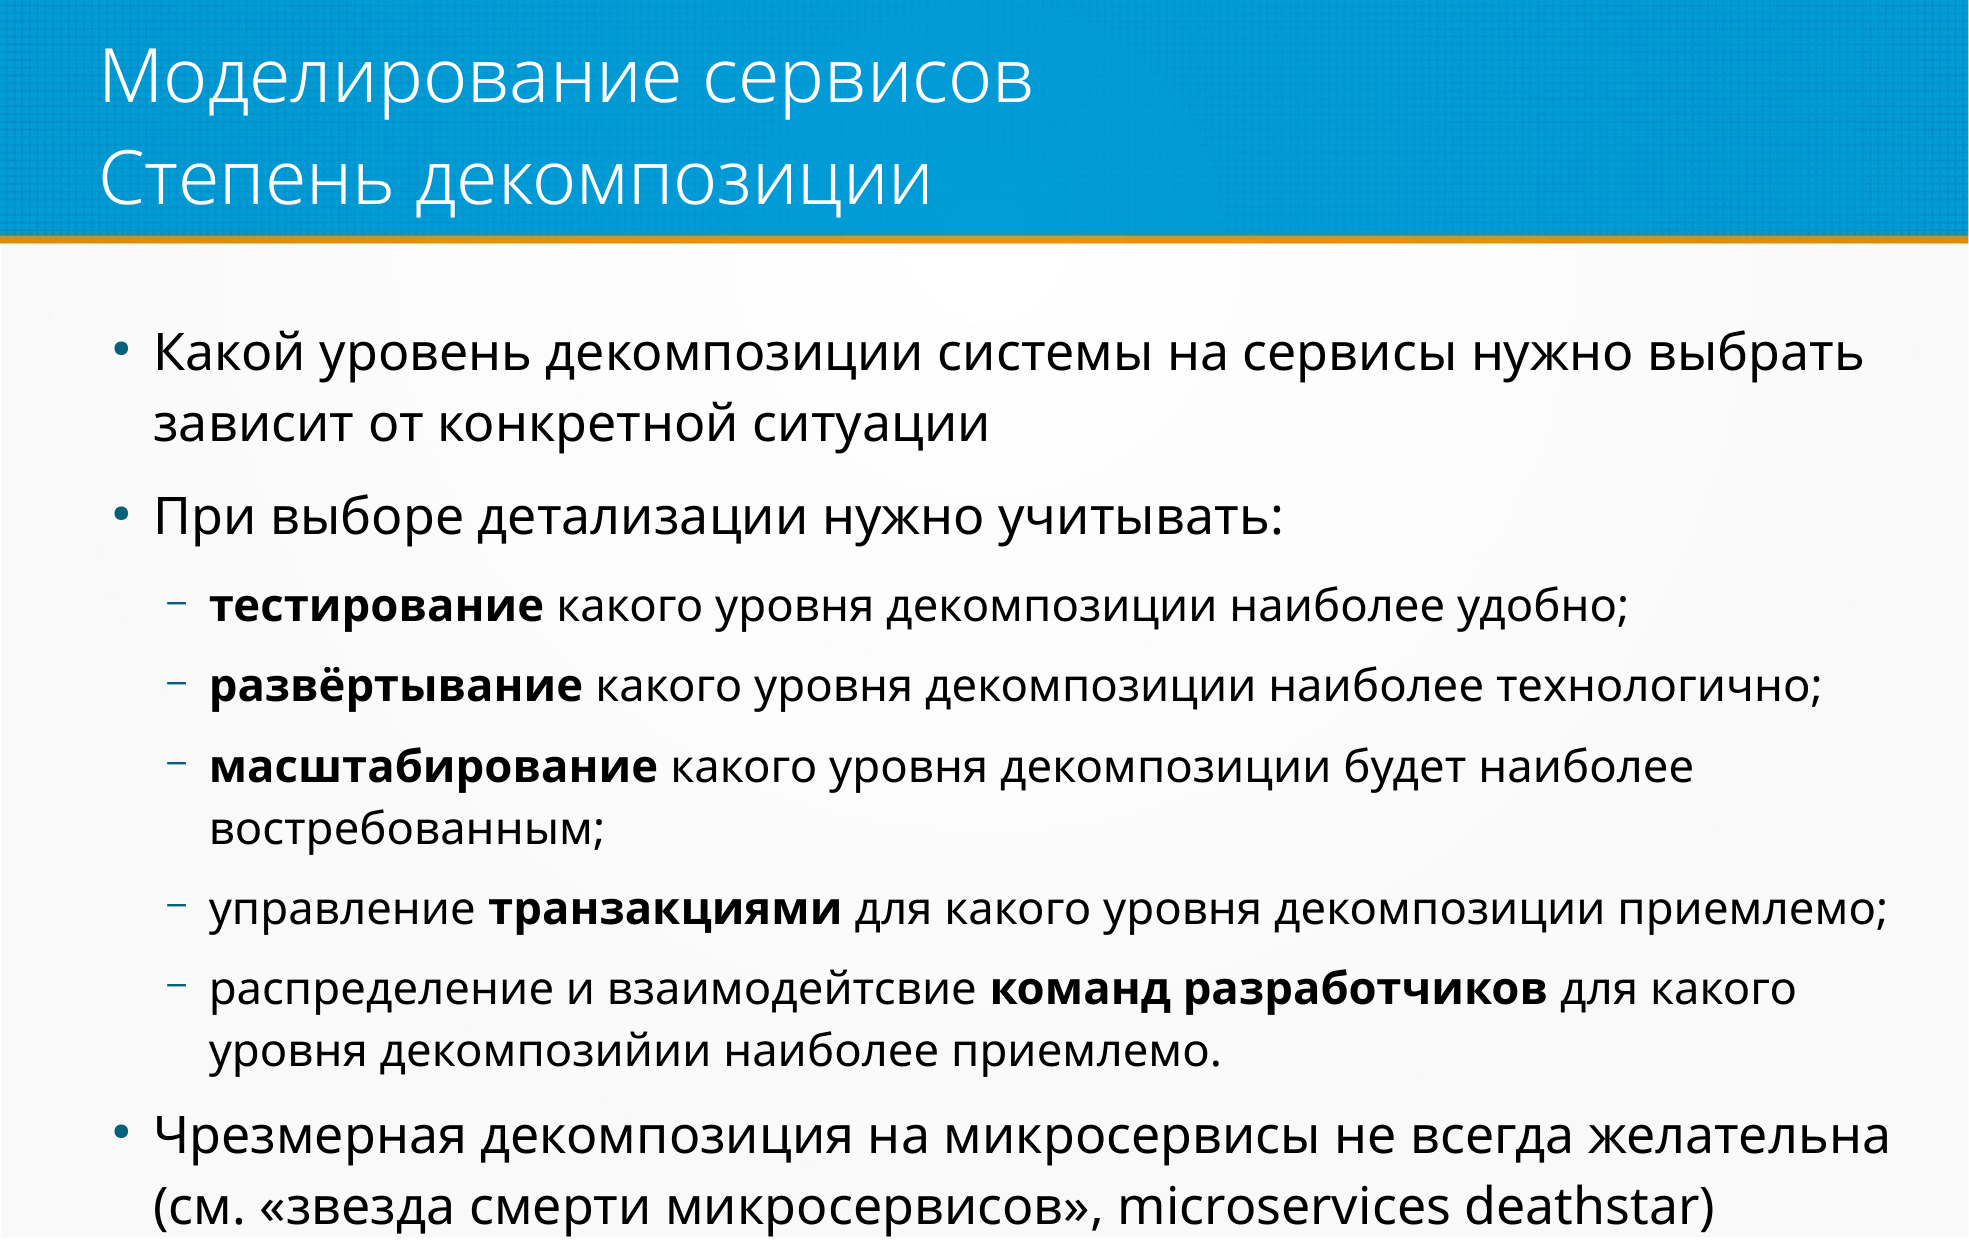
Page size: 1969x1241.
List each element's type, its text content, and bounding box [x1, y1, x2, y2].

title Моделирование сервисов Степень декомпозиции [98, 19, 1870, 227]
list Какой уровень декомпозиции системы на сервисы нужно выбрать зависит от конкретной ситуации При выборе детализации нужно учитывать: тестирование какого уровня декомпозиции наиболее удобно; развёртывание какого уровня декомпозиции наиболее технологично; масштабирование какого уровня декомпозиции будет наиболее востребованным; управление транзакциями для какого уровня декомпозиции приемлемо; распределение и взаимодейтсвие команд разработчиков для какого уровня декомпозийии наиболее приемлемо. Чрезмерная декомпозиция на микросервисы не всегда желательна (см. «звезда смерти микросервисов», microservices deathstar) [98, 315, 1969, 1241]
picture [0, 233, 1969, 1241]
